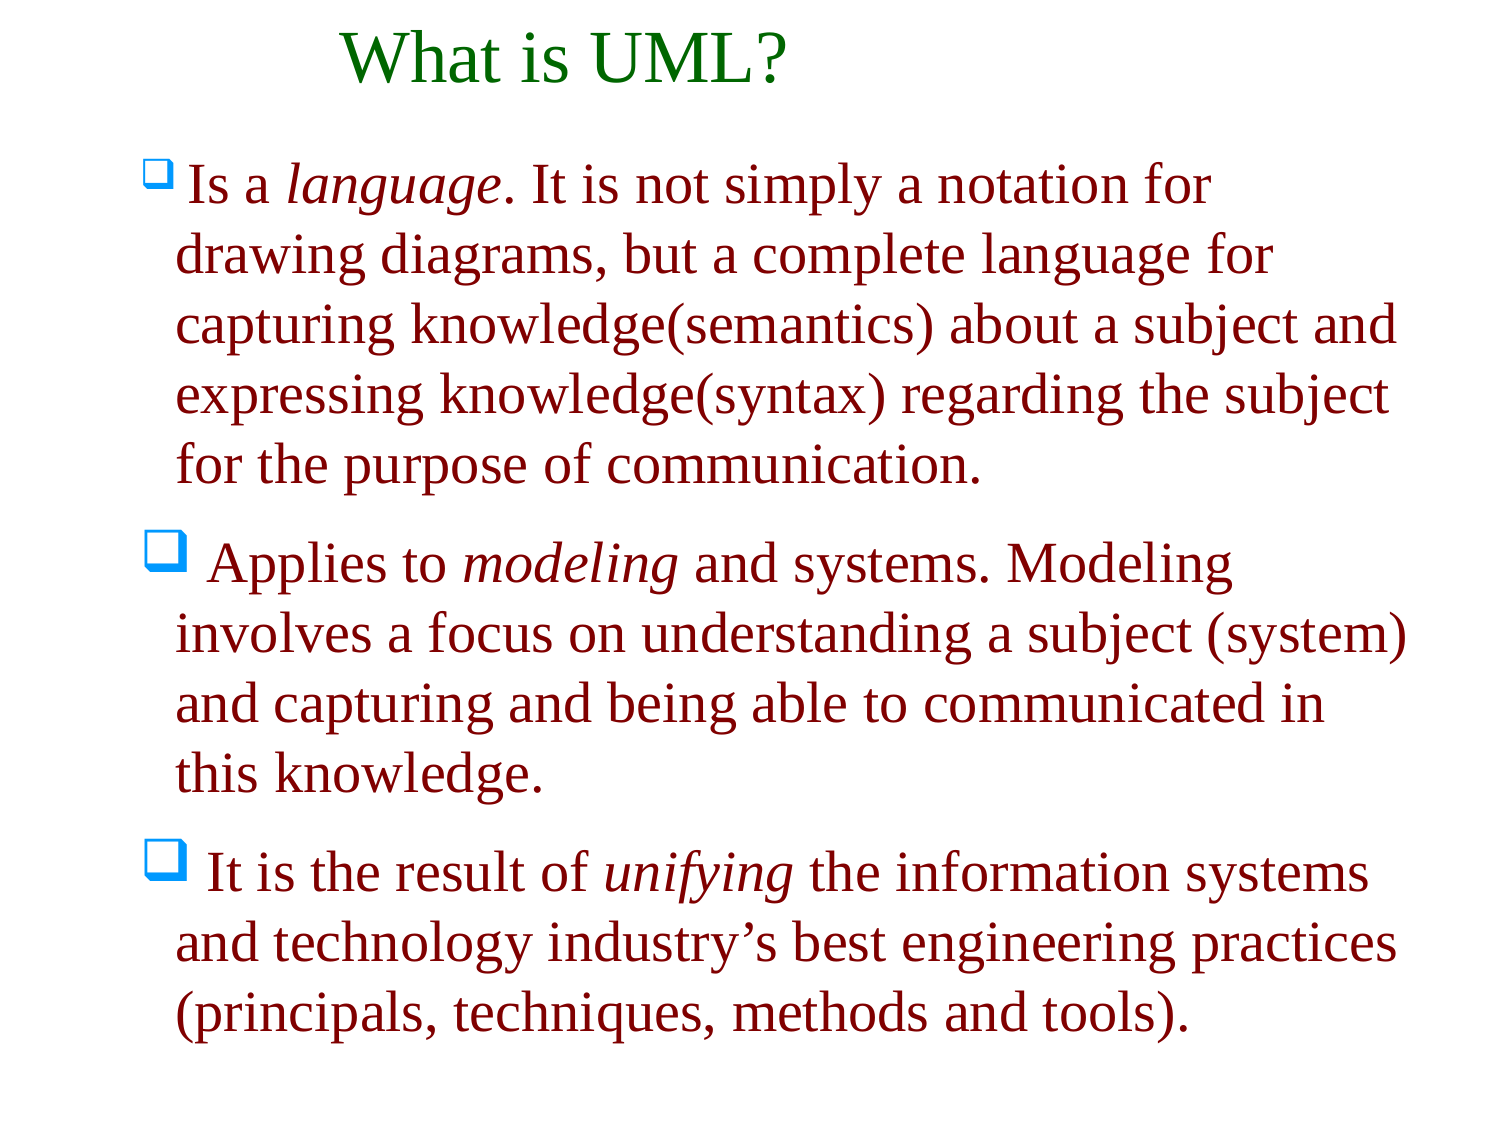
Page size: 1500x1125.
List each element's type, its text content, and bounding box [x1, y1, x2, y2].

text_box What is UML? [324, 0, 1300, 105]
text_box Is a language. It is not simply a notation for drawing diagrams, but a complete language for capturing knowledge(semantics) about a subject and expressing knowledge(syntax) regarding the subject for the purpose of communication. Applies to modeling and systems. Modeling involves a focus on understanding a subject (system) and capturing and being able to communicated in this knowledge. It is the result of unifying the information systems and technology industry’s best engineering practices (principals, techniques, methods and tools). [125, 137, 1425, 1051]
